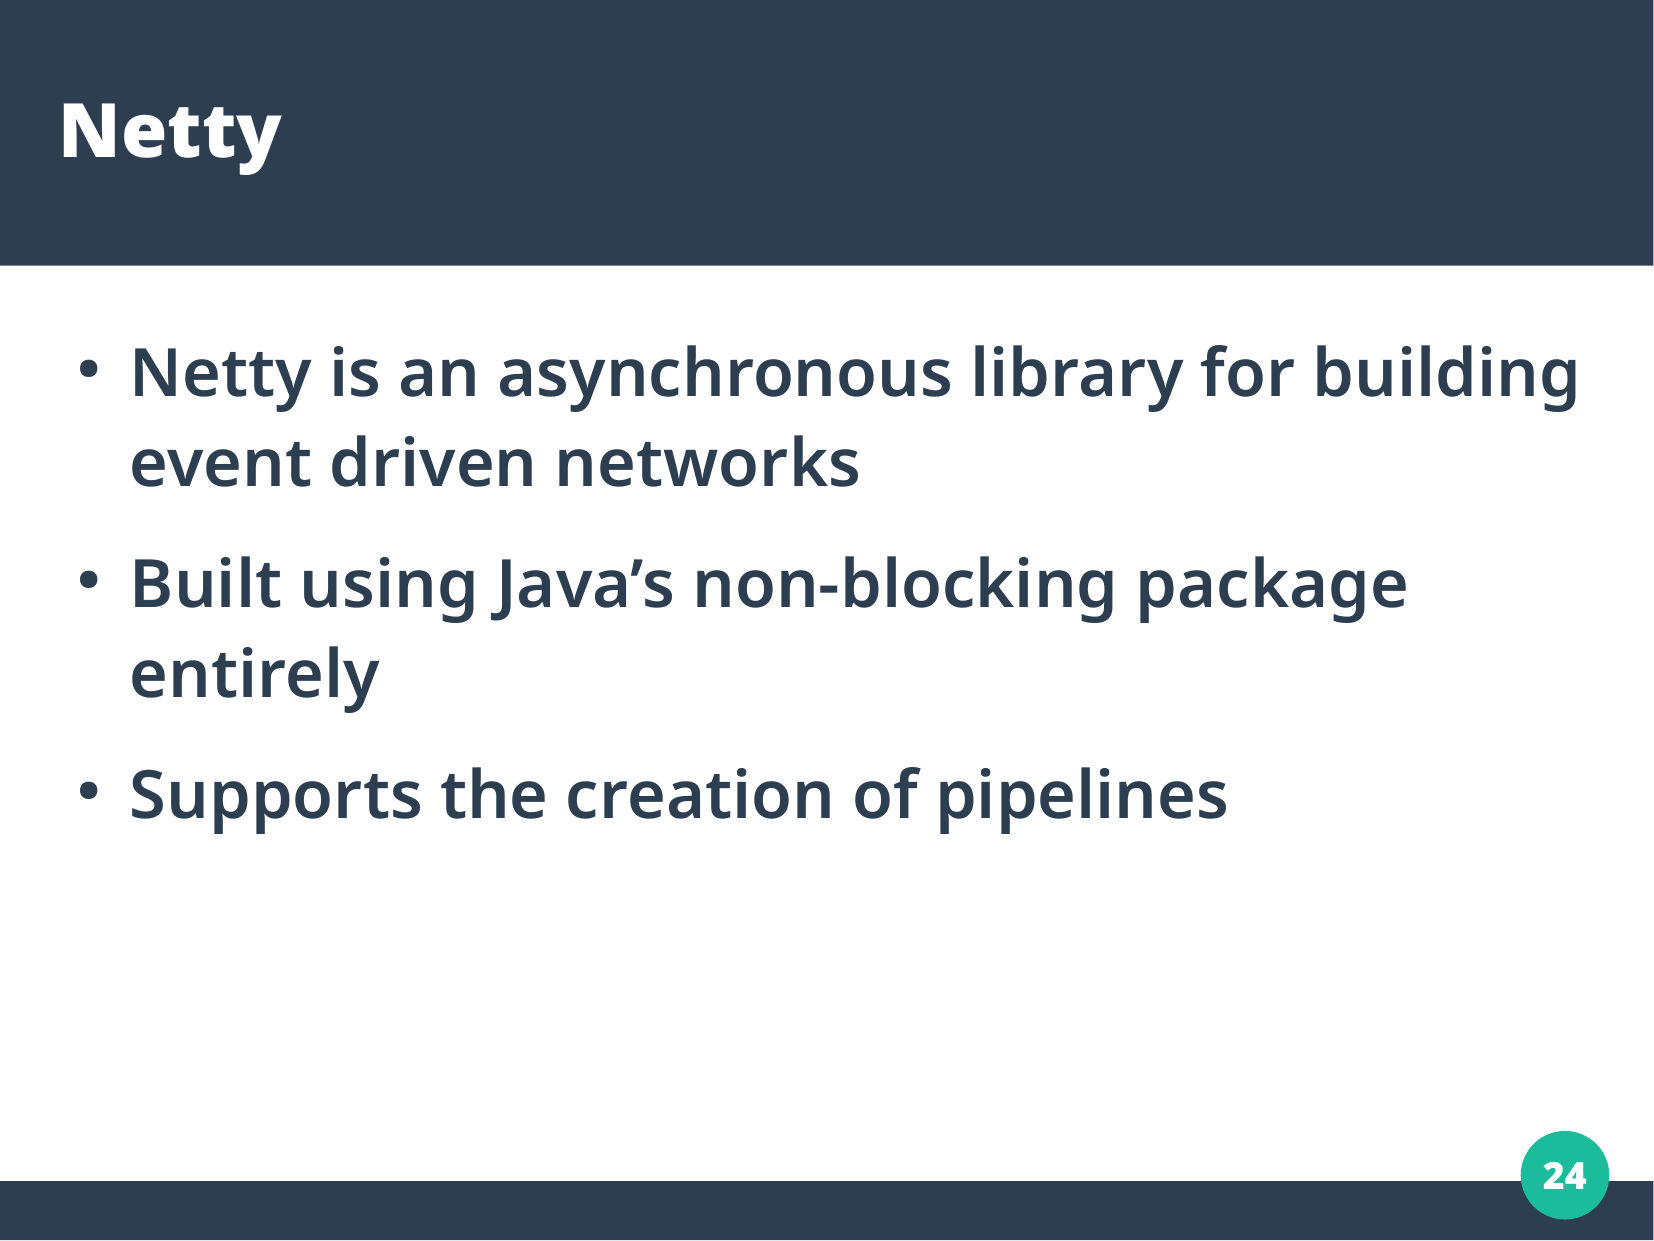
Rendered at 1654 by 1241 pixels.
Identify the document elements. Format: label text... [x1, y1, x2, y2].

list Netty is an asynchronous library for building event driven networks Built using Java’s non-blocking package entirely Supports the creation of pipelines [59, 324, 1595, 1152]
title Netty [59, 49, 1595, 207]
